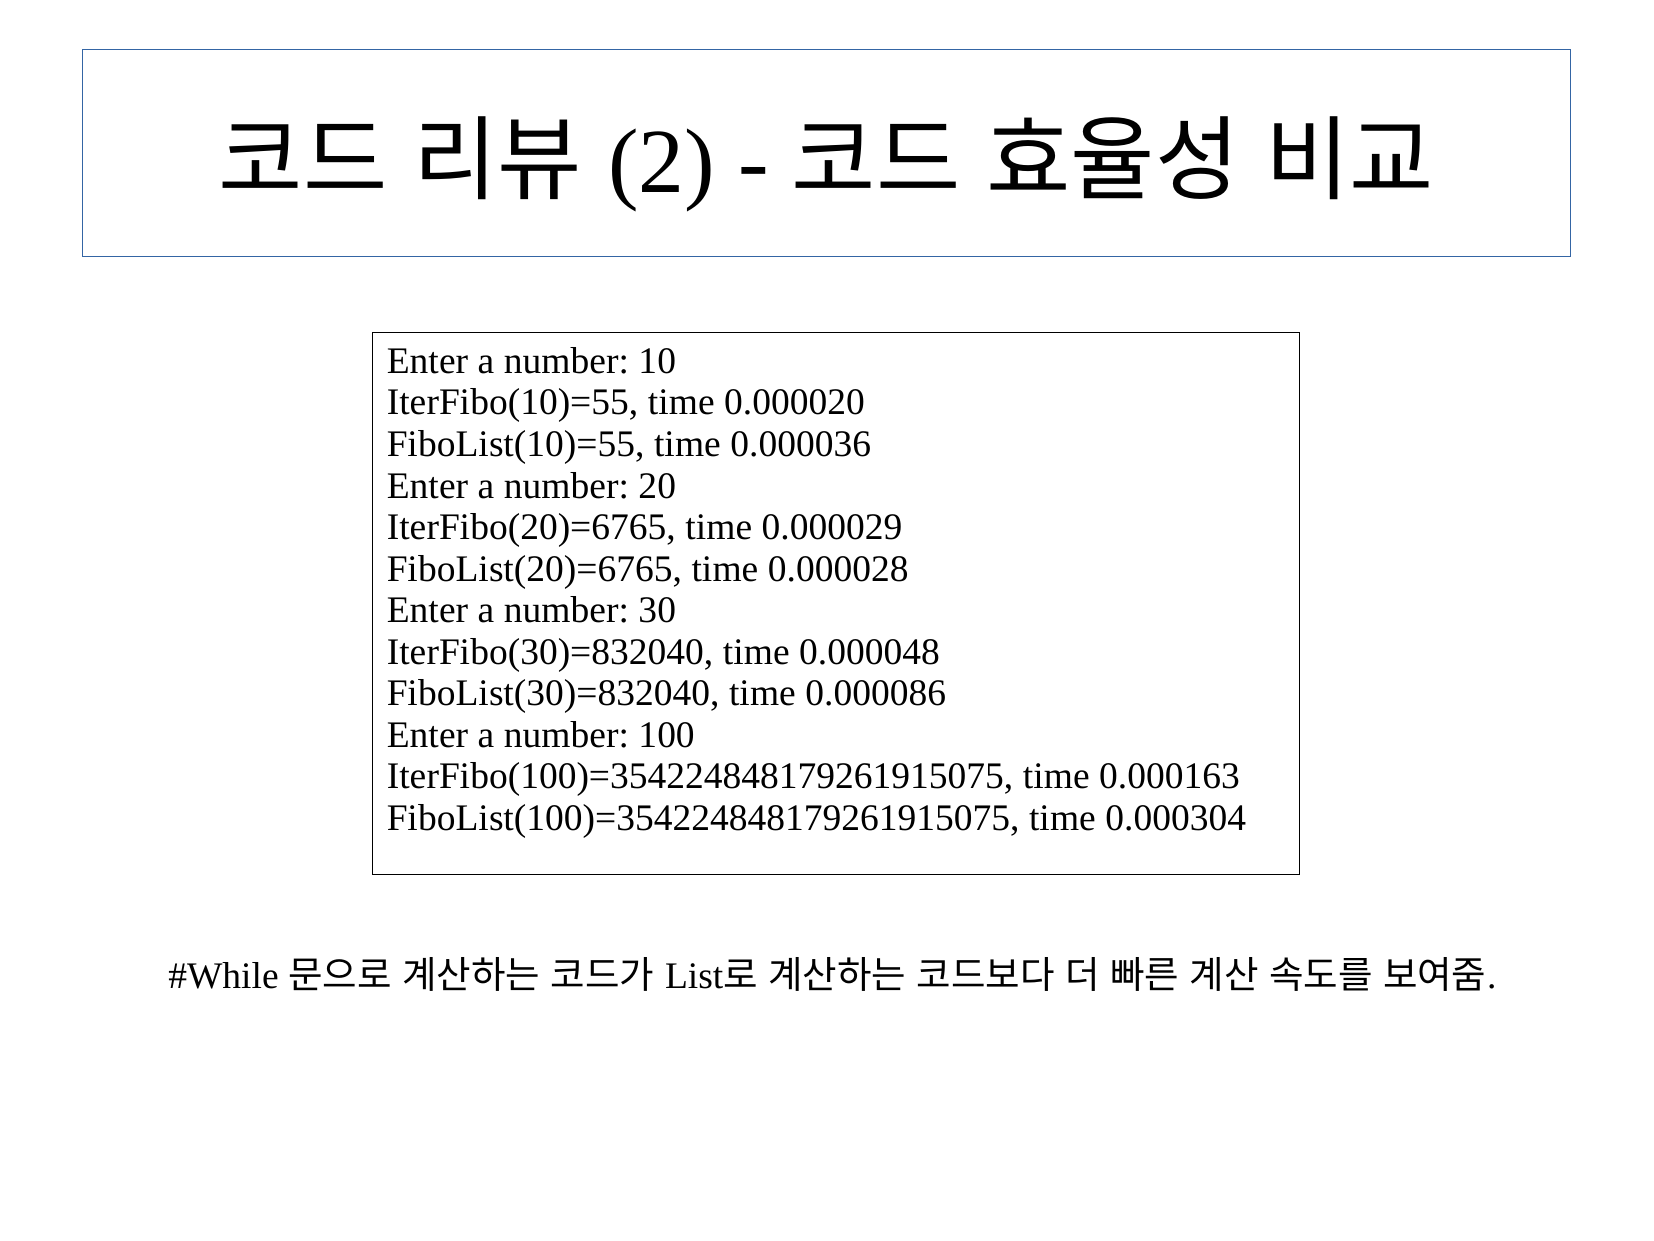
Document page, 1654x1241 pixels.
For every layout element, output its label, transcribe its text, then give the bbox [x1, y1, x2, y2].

title 코드 리뷰 (2) - 코드 효율성 비교 [82, 49, 1571, 257]
text_box Enter a number: 10 IterFibo(10)=55, time 0.000020 FiboList(10)=55, time 0.000036 Enter a number: 20 IterFibo(20)=6765, time 0.000029 FiboList(20)=6765, time 0.000028 Enter a number: 30 IterFibo(30)=832040, time 0.000048 FiboList(30)=832040, time 0.000086 Enter a number: 100 IterFibo(100)=354224848179261915075, time 0.000163 FiboList(100)=354224848179261915075, time 0.000304 [372, 332, 1300, 875]
text_box #While 문으로 계산하는 코드가 List로 계산하는 코드보다 더 빠른 계산 속도를 보여줌. [153, 937, 1536, 1063]
